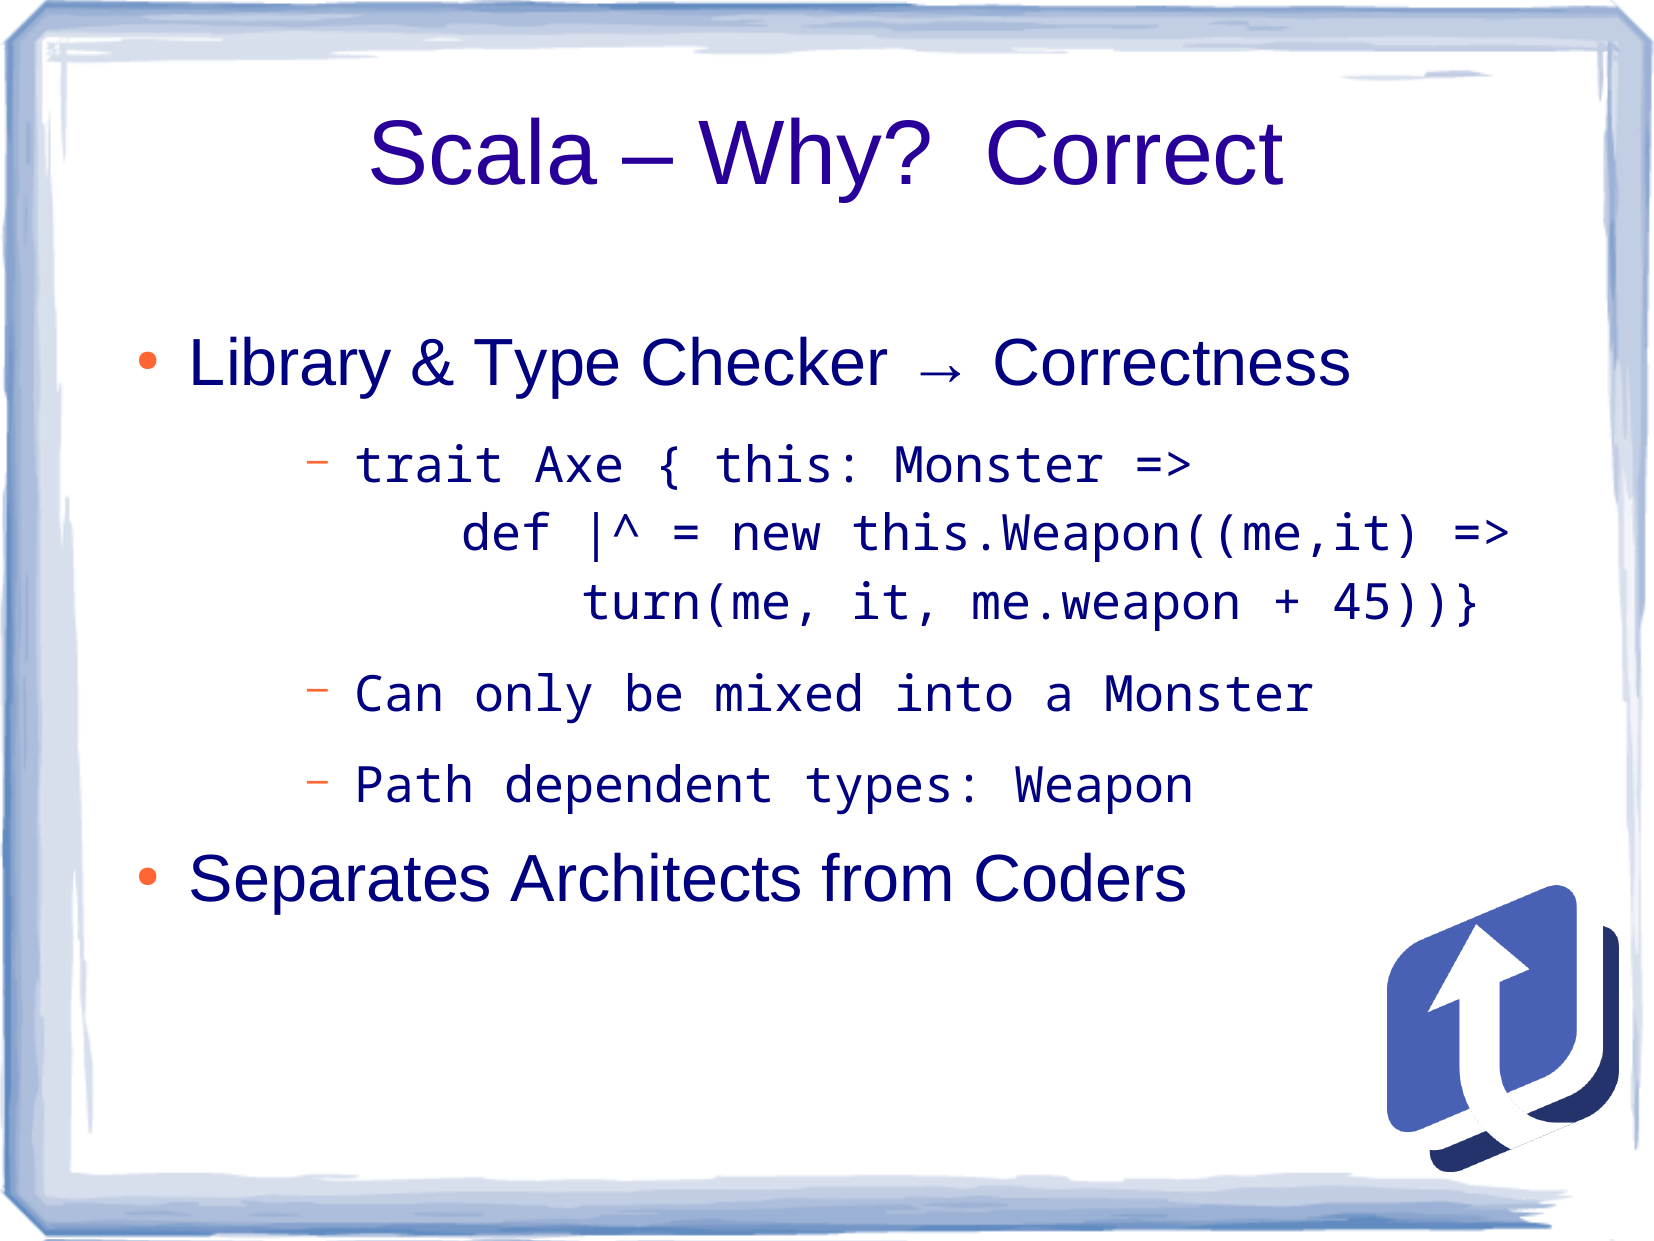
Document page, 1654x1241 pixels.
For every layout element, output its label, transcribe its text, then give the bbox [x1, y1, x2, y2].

title Scala – Why? Correct [82, 56, 1571, 250]
picture [0, 0, 1654, 1241]
list Library & Type Checker → Correctness trait Axe { this: Monster => def |^ = new this.Weapon((me,it) => turn(me, it, me.weapon + 45))} Can only be mixed into a Monster Path dependent types: Weapon Separates Architects from Coders [118, 324, 1571, 1129]
